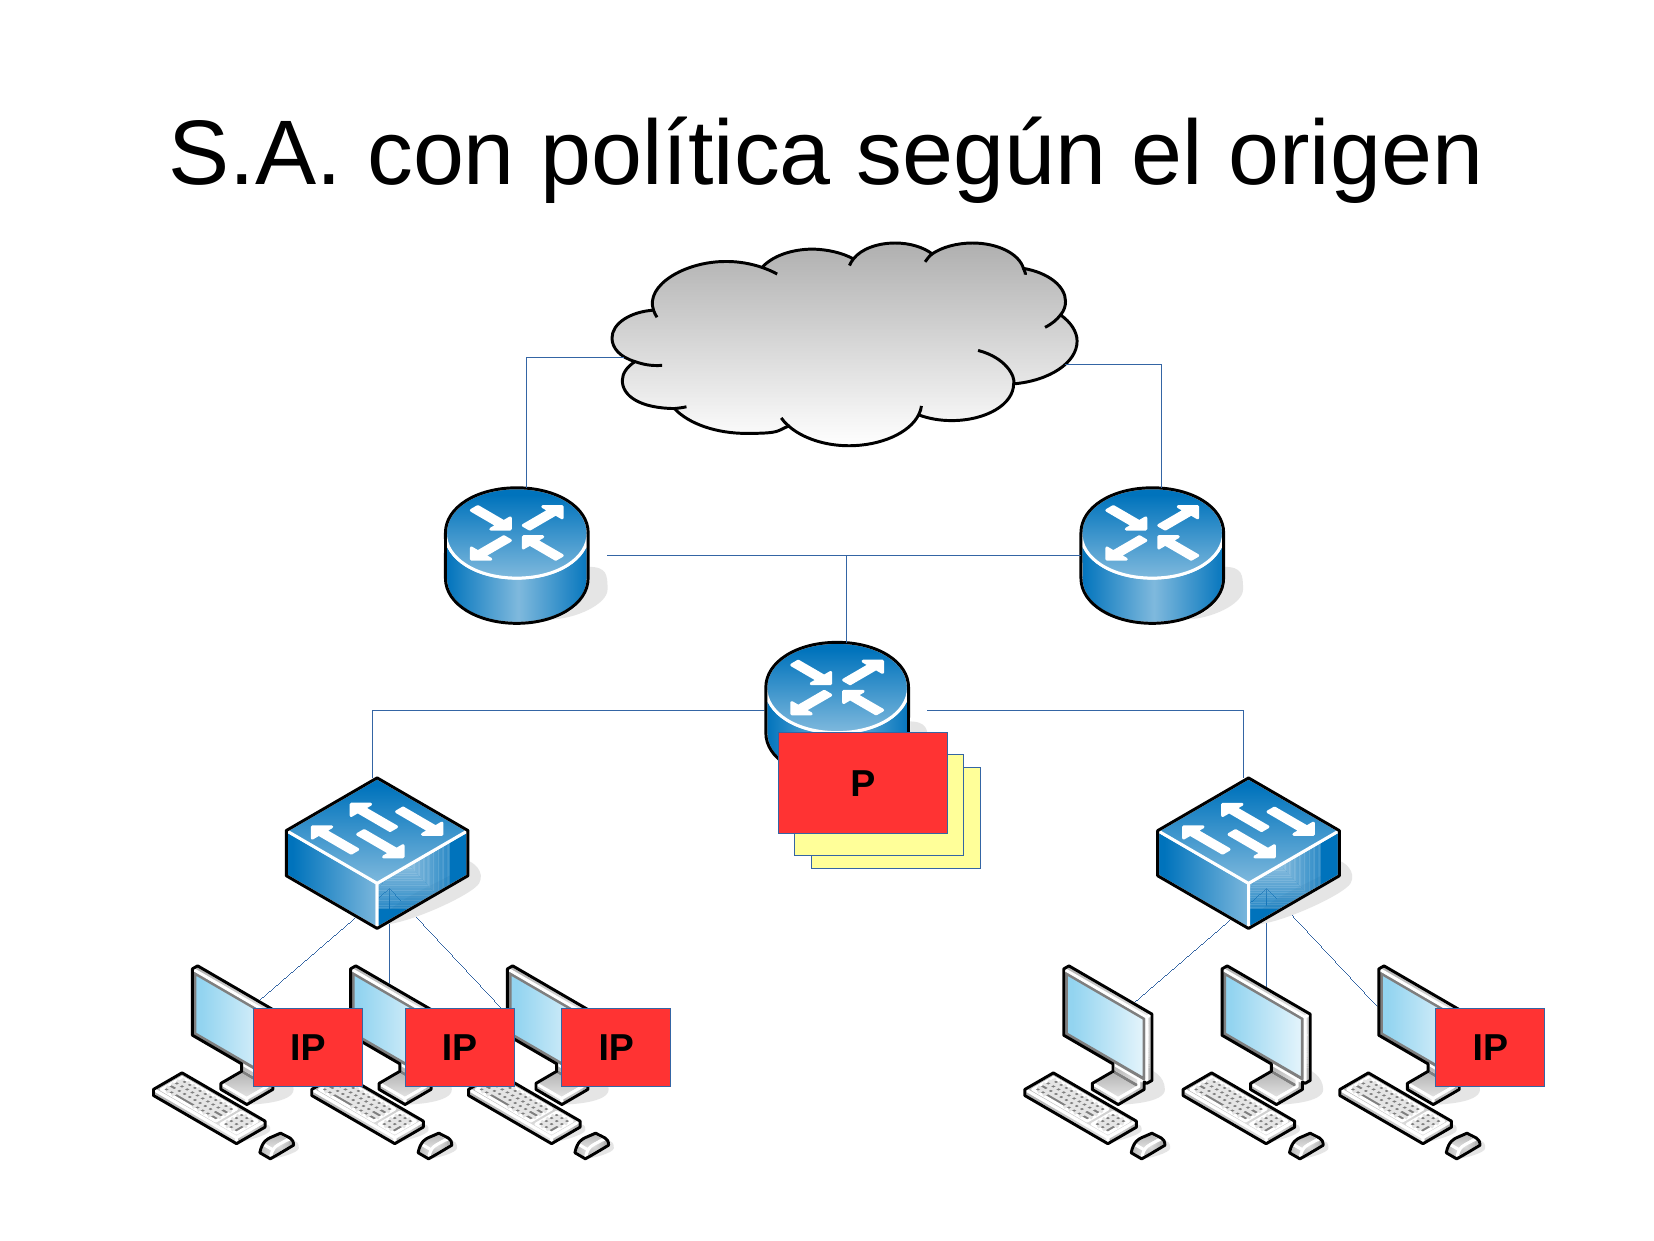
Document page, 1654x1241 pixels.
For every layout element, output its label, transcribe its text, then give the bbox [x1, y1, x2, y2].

text_box [1438, 1087, 1480, 1105]
text_box [1147, 1141, 1171, 1159]
text_box [1305, 1141, 1329, 1159]
text_box [1061, 1080, 1076, 1091]
text_box [1185, 1075, 1293, 1141]
text_box [1292, 1136, 1321, 1156]
text_box [200, 1086, 210, 1094]
text_box [1066, 969, 1150, 1102]
text_box [1160, 780, 1337, 926]
text_box P [778, 732, 948, 834]
text_box [515, 1086, 525, 1094]
text_box [471, 1087, 578, 1141]
text_box P [794, 754, 964, 856]
text_box [1260, 861, 1353, 925]
text_box [561, 1124, 586, 1141]
text_box IP [405, 1008, 515, 1087]
text_box [553, 566, 608, 620]
text_box IP [253, 1008, 363, 1087]
text_box [1118, 1124, 1142, 1141]
text_box IP [1435, 1008, 1545, 1087]
title S.A. con política según el origen [82, 49, 1571, 257]
text_box [1381, 969, 1451, 1073]
text_box [1027, 1075, 1134, 1141]
text_box [590, 1141, 614, 1159]
text_box [538, 1074, 586, 1102]
text_box [388, 861, 481, 925]
text_box [288, 781, 466, 926]
text_box [1376, 1080, 1386, 1088]
text_box [447, 490, 586, 621]
text_box [381, 1074, 429, 1102]
text_box [262, 1136, 291, 1156]
text_box IP [561, 1008, 671, 1087]
text_box [1134, 1136, 1163, 1156]
text_box [1464, 1141, 1486, 1158]
text_box [1092, 1098, 1102, 1107]
text_box [1276, 1124, 1300, 1141]
text_box [577, 1136, 606, 1156]
text_box [434, 1141, 458, 1159]
text_box [1433, 1124, 1457, 1141]
text_box [1083, 490, 1222, 621]
text_box [509, 968, 580, 1071]
text_box [314, 1087, 421, 1141]
text_box [566, 1087, 609, 1105]
text_box [155, 1076, 263, 1141]
text_box [194, 968, 265, 1075]
text_box [353, 969, 423, 1072]
text_box [246, 1124, 271, 1141]
text_box [409, 1087, 452, 1105]
text_box [1245, 1095, 1255, 1103]
text_box [1449, 1136, 1478, 1156]
text_box [1189, 566, 1244, 620]
text_box [1342, 1075, 1449, 1141]
text_box [1224, 969, 1308, 1102]
text_box [379, 1098, 389, 1106]
text_box [910, 721, 928, 732]
text_box [275, 1141, 299, 1159]
text_box [1409, 1074, 1457, 1102]
text_box P [811, 767, 981, 869]
text_box [768, 644, 907, 755]
text_box [421, 1136, 450, 1156]
text_box [1281, 1071, 1324, 1105]
text_box [223, 1074, 271, 1102]
text_box [251, 1087, 294, 1105]
text_box [1407, 1098, 1417, 1107]
text_box [405, 1124, 429, 1141]
text_box [611, 243, 1078, 446]
text_box [1123, 1071, 1165, 1105]
